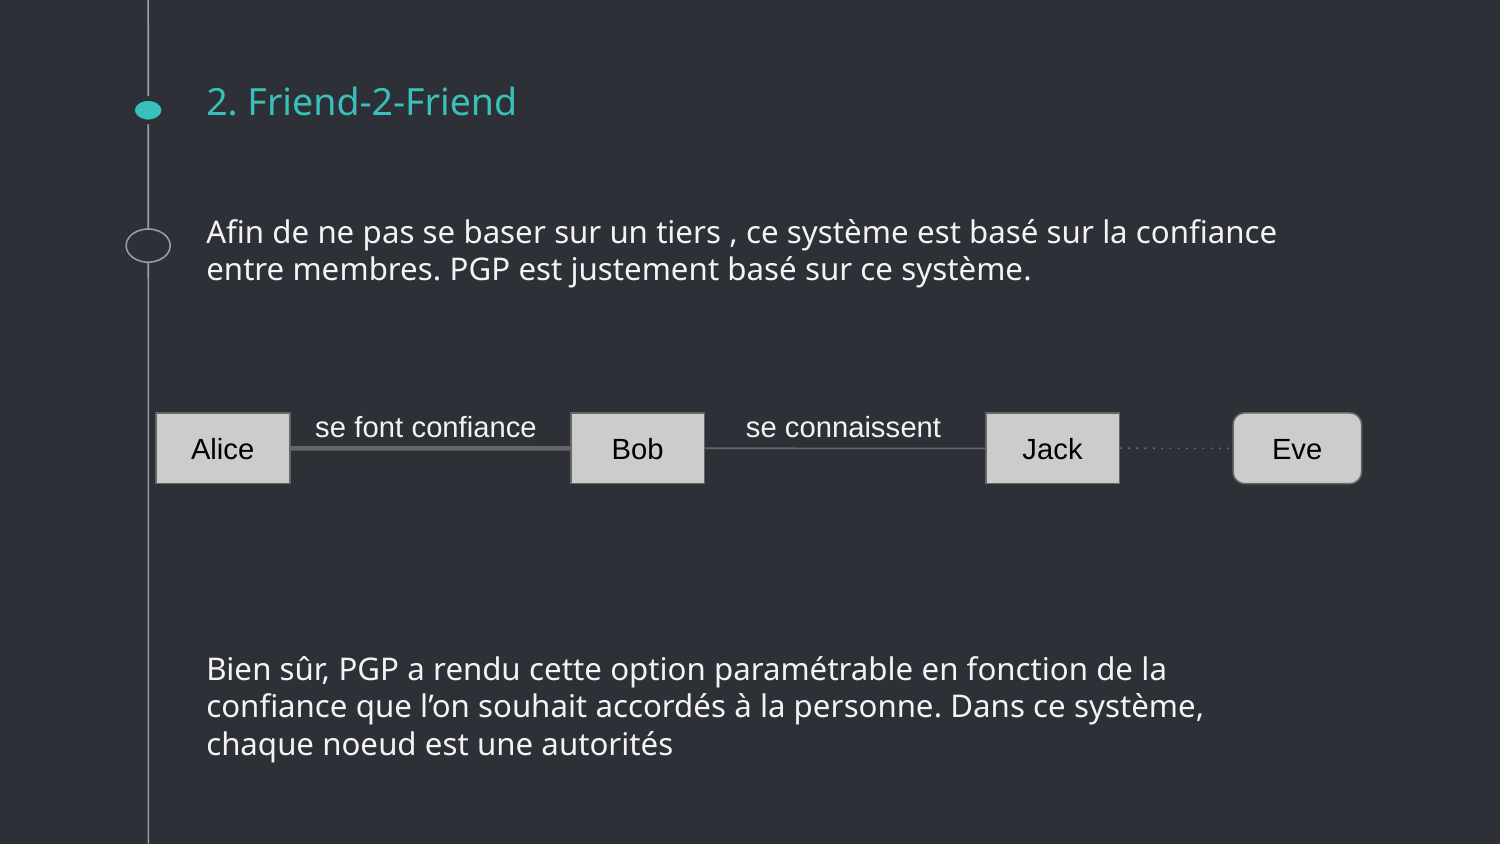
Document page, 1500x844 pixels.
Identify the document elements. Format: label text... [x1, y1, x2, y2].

text_box se font confiance [300, 393, 561, 465]
text_box se connaissent [730, 393, 992, 465]
text_box Alice [155, 412, 290, 484]
title 2. Friend-2-Friend [191, 81, 1317, 139]
list Afin de ne pas se baser sur un tiers , ce système est basé sur la confiance entre membres. PGP est justement basé sur ce système. Bien sûr, PGP a rendu cette option paramétrable en fonction de la confiance que l’on souhait accordés à la personne. Dans ce système, chaque noeud est une autorités [191, 196, 1317, 808]
text_box Eve [1233, 412, 1362, 484]
text_box Bob [570, 412, 705, 484]
text_box Jack [985, 412, 1120, 484]
